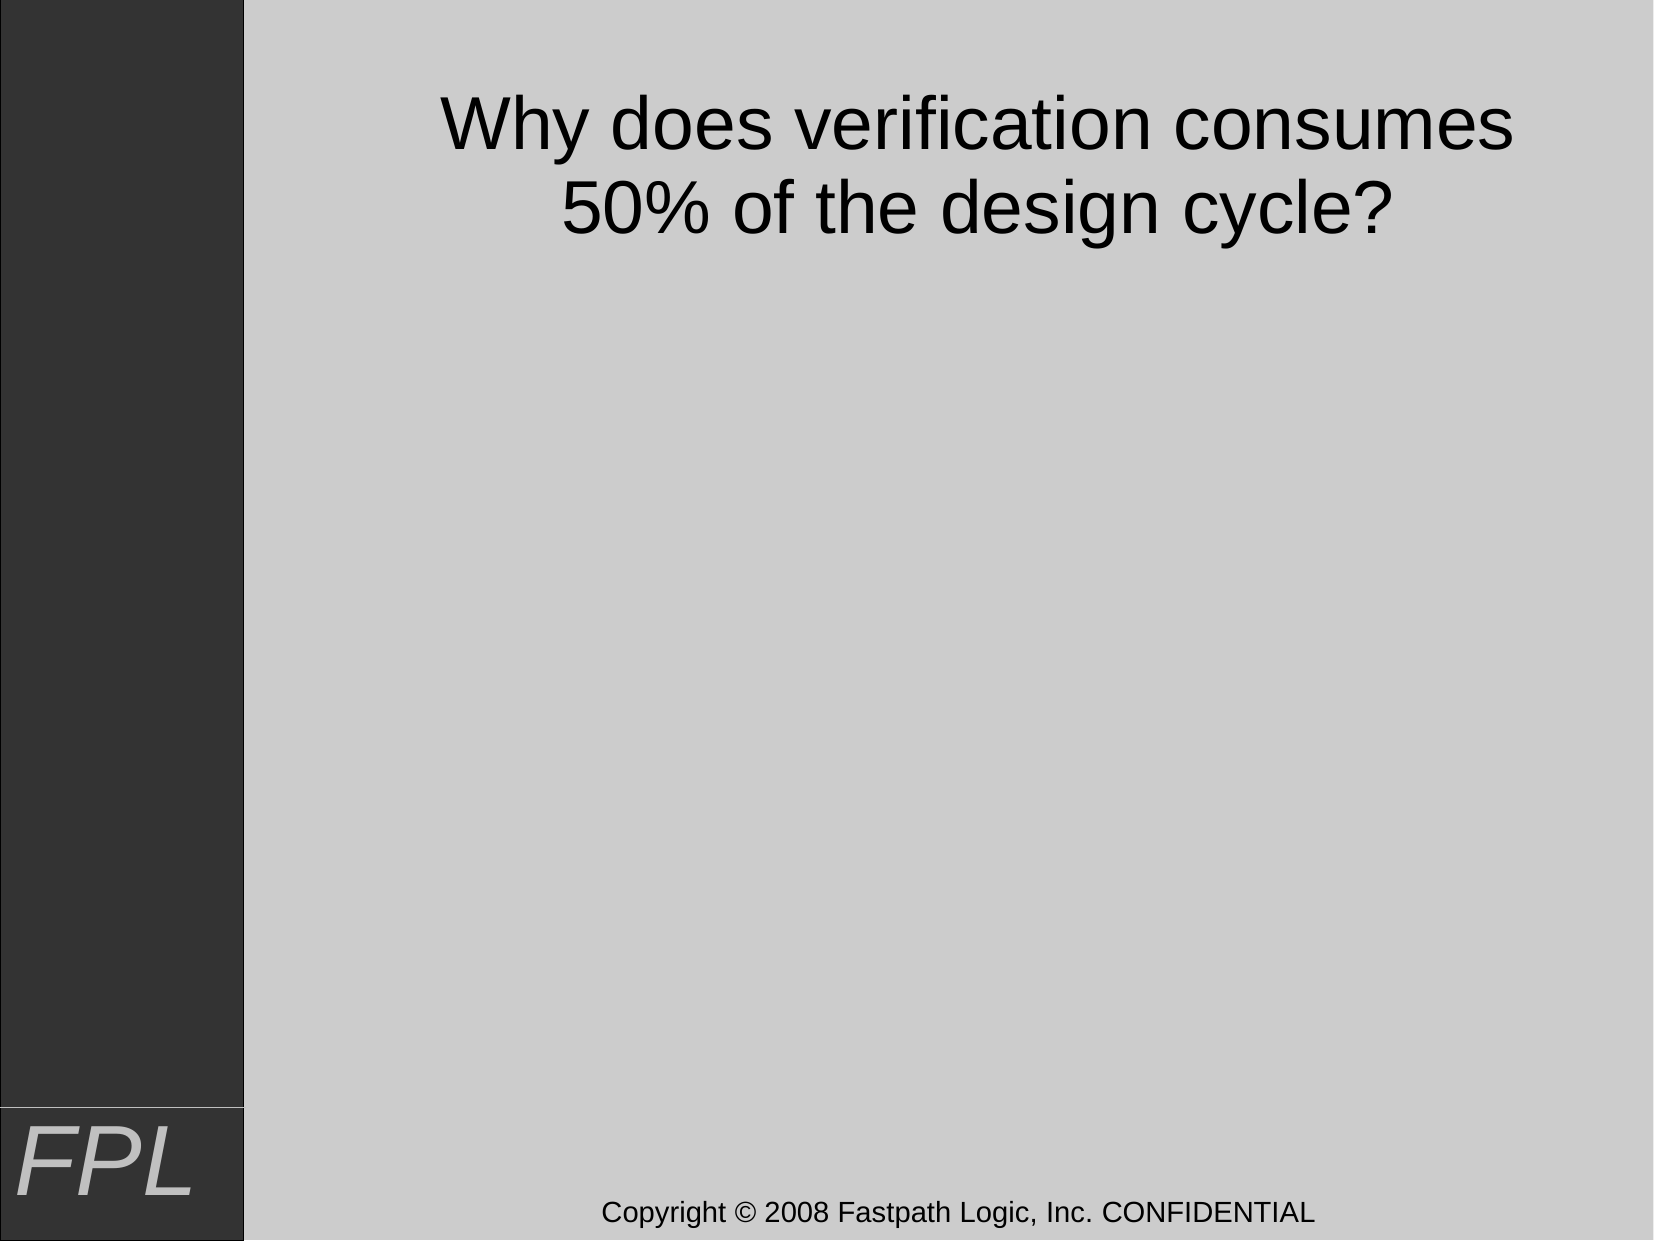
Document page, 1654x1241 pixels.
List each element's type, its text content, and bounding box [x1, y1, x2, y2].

title Why does verification consumes 50% of the design cycle? [427, 53, 1530, 277]
